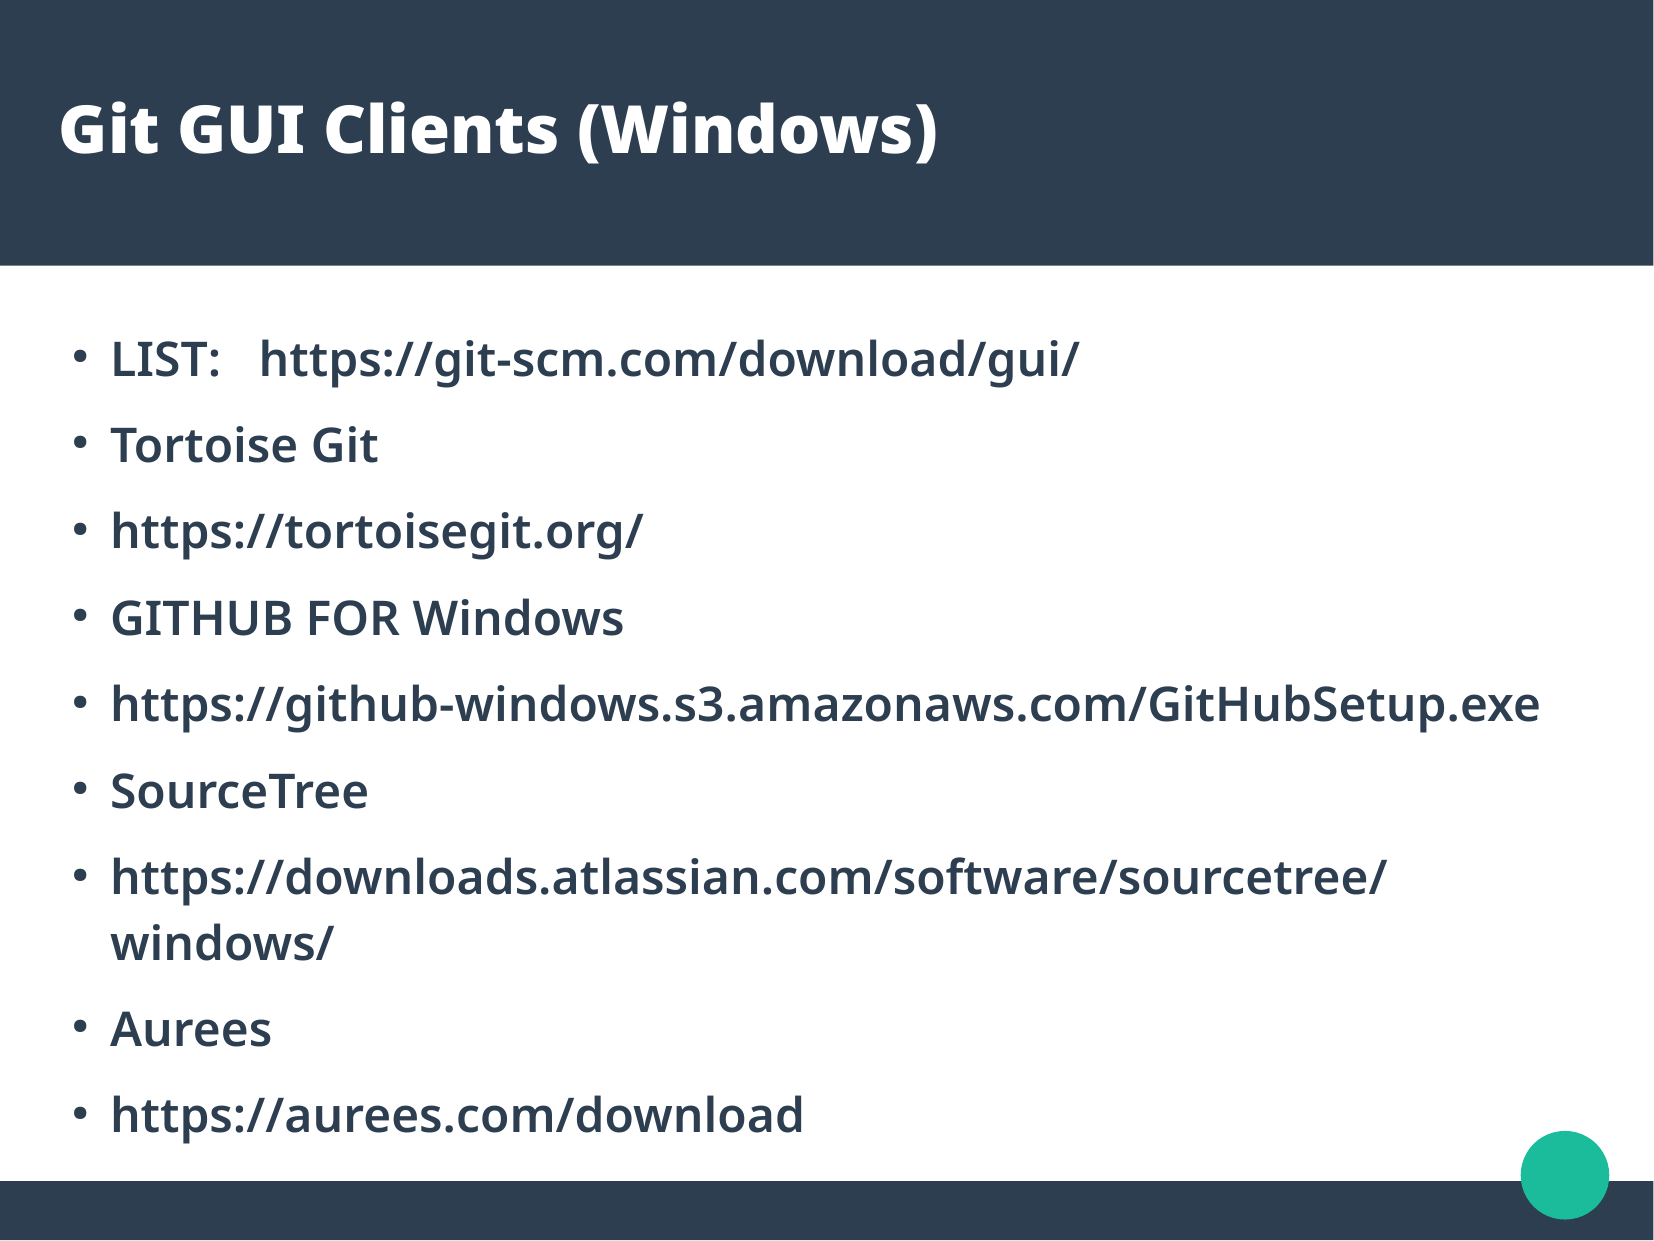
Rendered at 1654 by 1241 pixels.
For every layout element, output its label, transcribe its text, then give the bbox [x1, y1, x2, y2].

title Git GUI Clients (Windows) [59, 49, 1595, 207]
list LIST: https://git-scm.com/download/gui/ Tortoise Git https://tortoisegit.org/ GITHUB FOR Windows https://github-windows.s3.amazonaws.com/GitHubSetup.exe SourceTree https://downloads.atlassian.com/software/sourcetree/windows/ Aurees https://aurees.com/download [59, 324, 1595, 1152]
